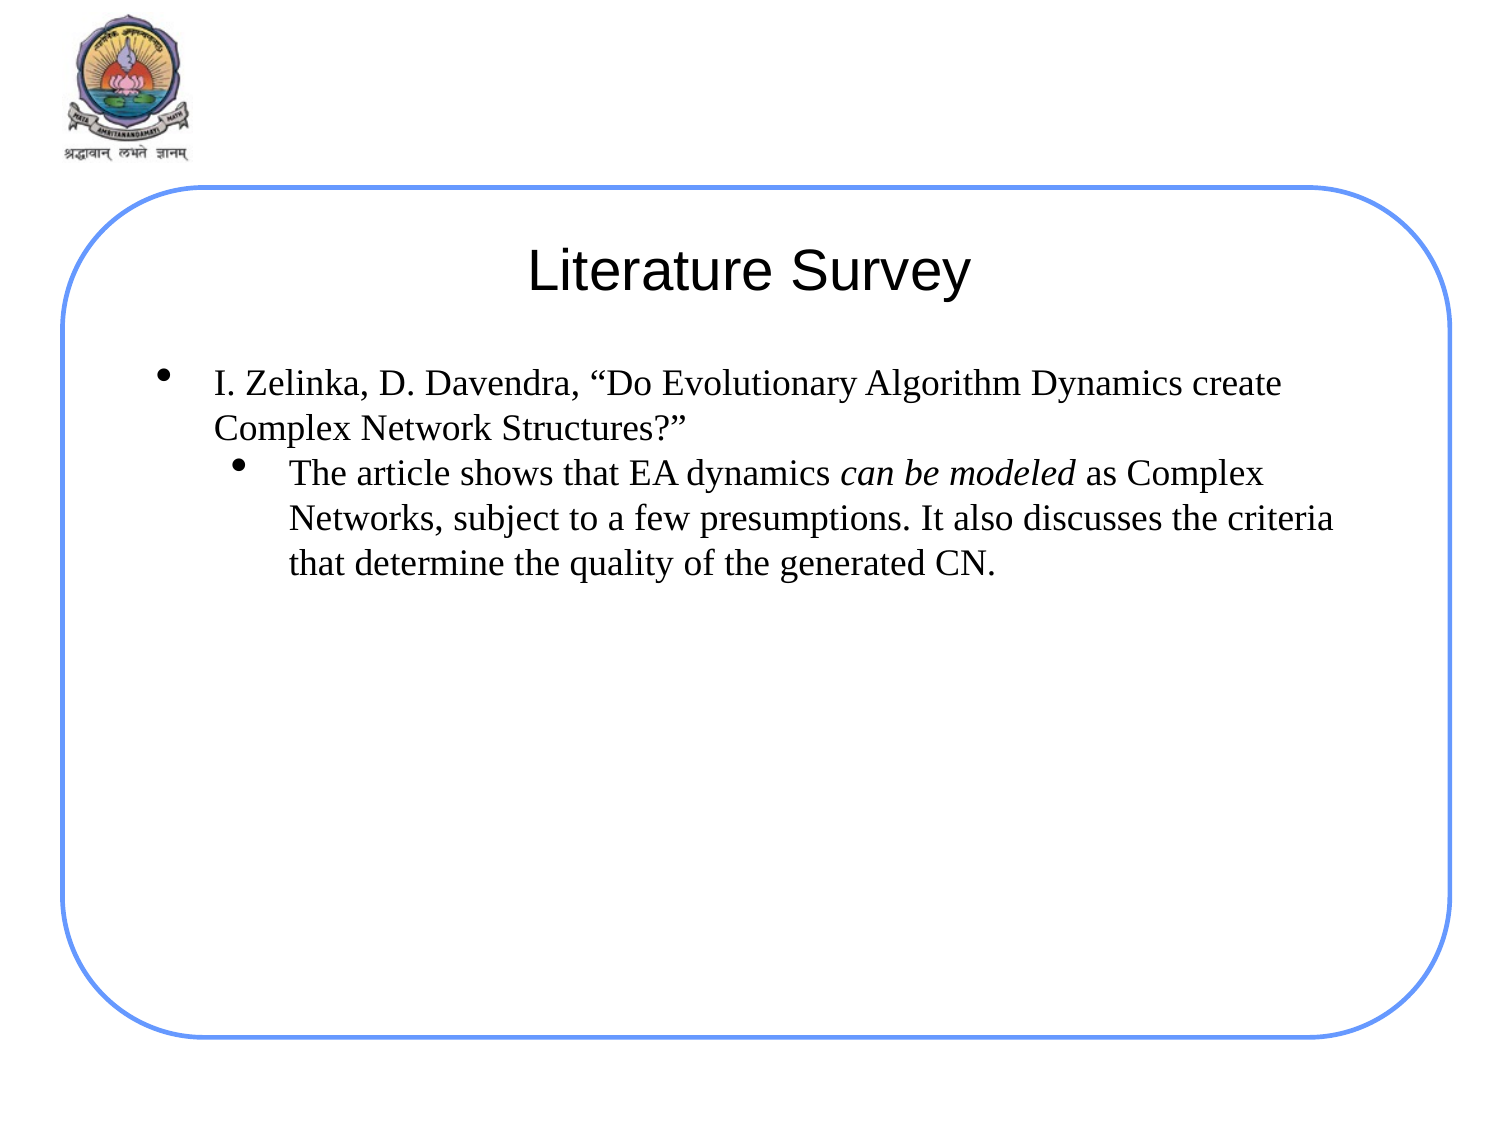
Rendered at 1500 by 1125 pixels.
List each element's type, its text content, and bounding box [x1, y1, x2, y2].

picture [62, 12, 193, 163]
text_box Literature Survey [187, 200, 1313, 333]
text_box I. Zelinka, D. Davendra, “Do Evolutionary Algorithm Dynamics create Complex Network Structures?” The article shows that EA dynamics can be modeled as Complex Networks, subject to a few presumptions. It also discusses the criteria that determine the quality of the generated CN. [149, 350, 1350, 968]
